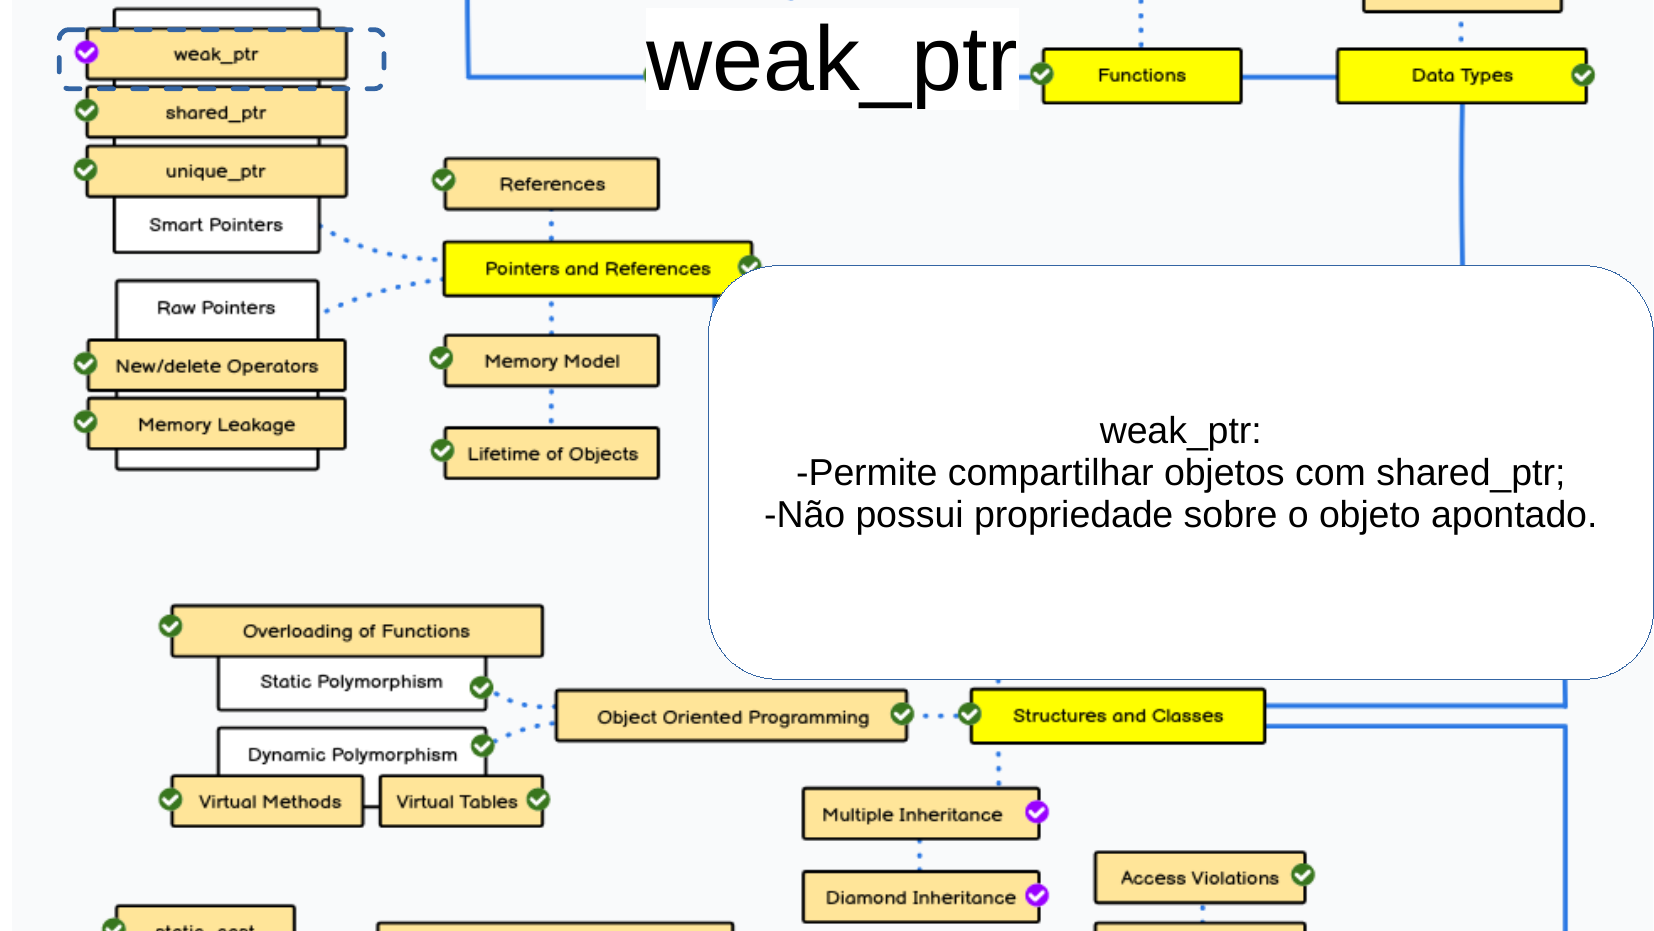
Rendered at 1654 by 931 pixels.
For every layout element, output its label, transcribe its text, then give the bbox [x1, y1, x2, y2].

text_box weak_ptr: -Permite compartilhar objetos com shared_ptr; -Não possui propriedade sobre o objeto apontado. [708, 265, 1654, 680]
picture [12, 0, 1654, 931]
title weak_ptr [88, 0, 1577, 119]
